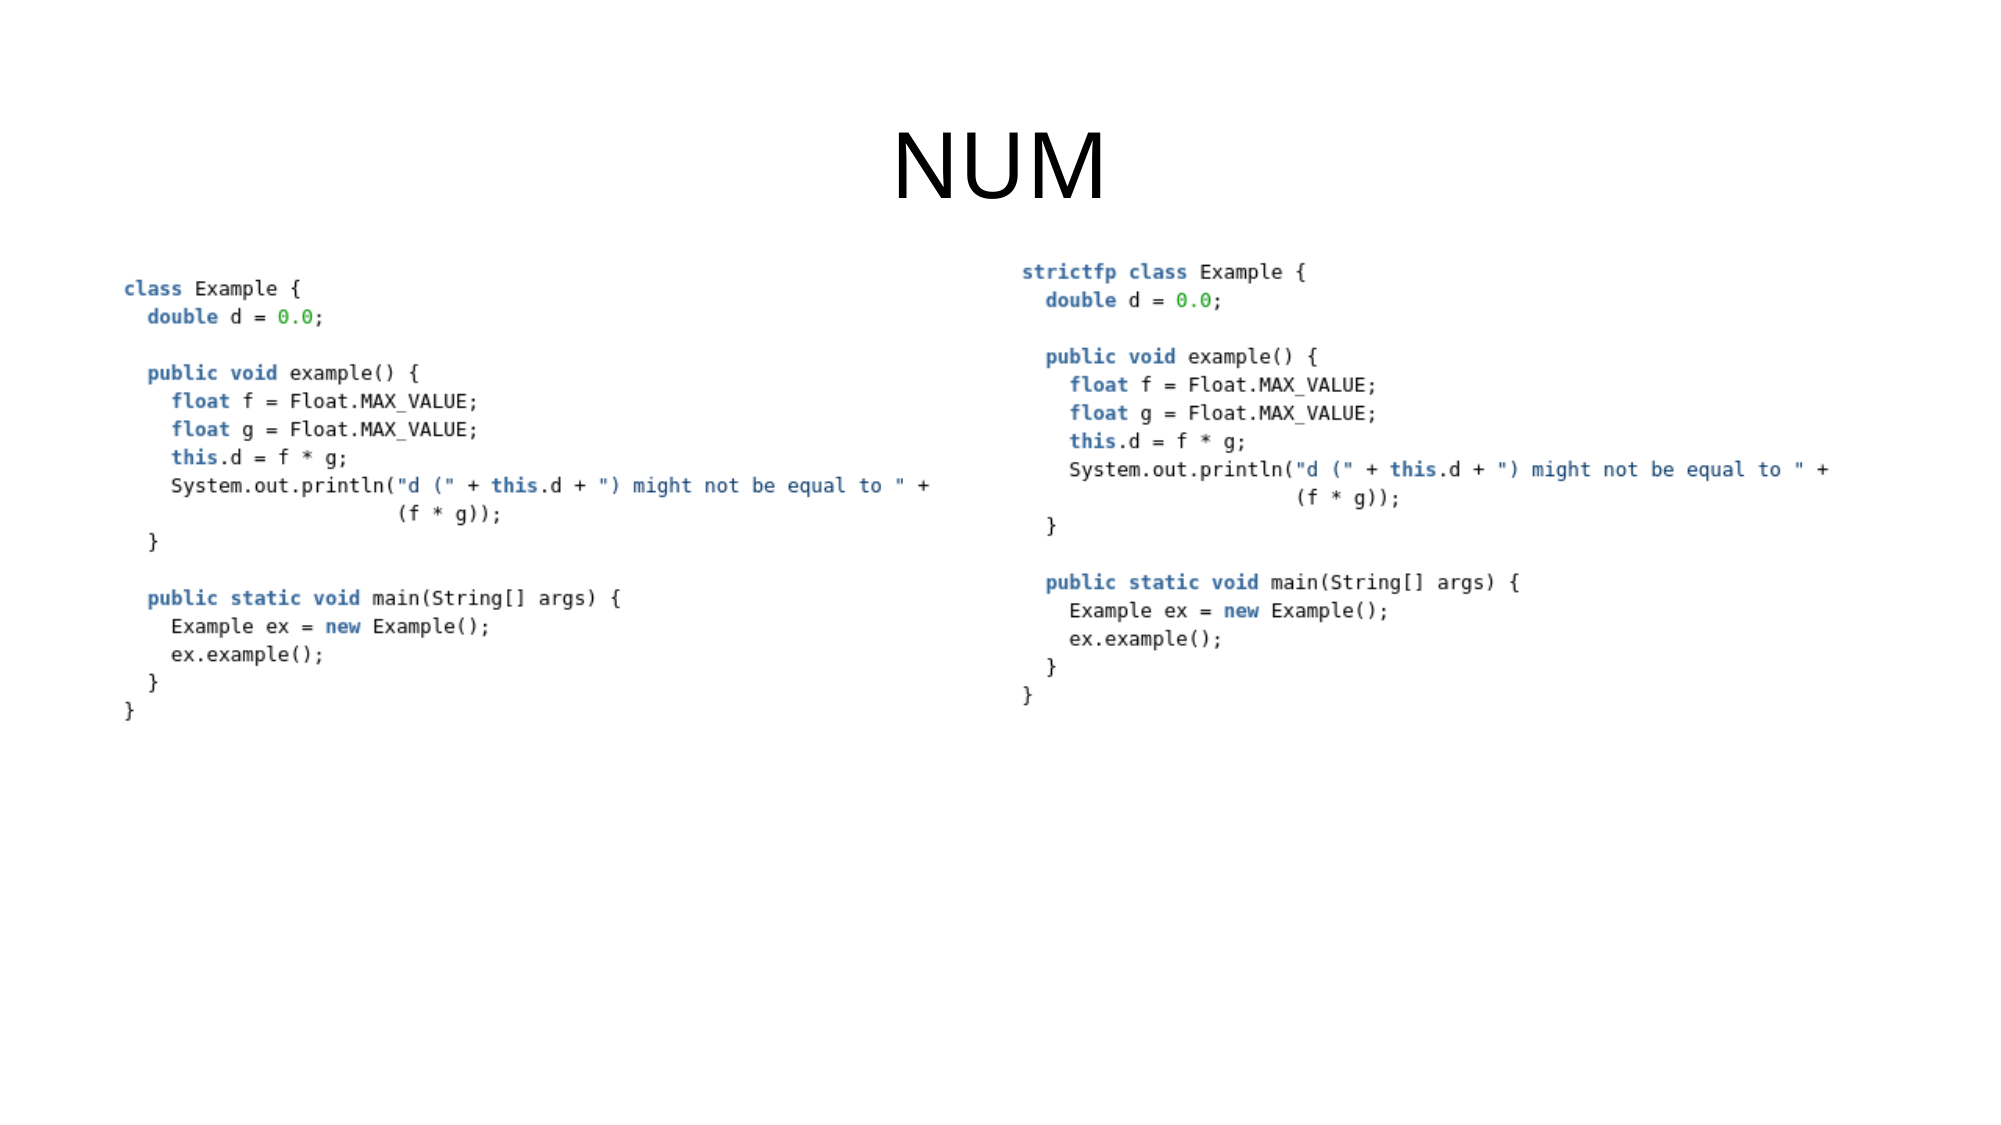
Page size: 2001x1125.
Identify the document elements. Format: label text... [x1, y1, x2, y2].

picture [120, 266, 953, 736]
text_box NUM [137, 59, 1863, 278]
picture [1015, 254, 1846, 718]
